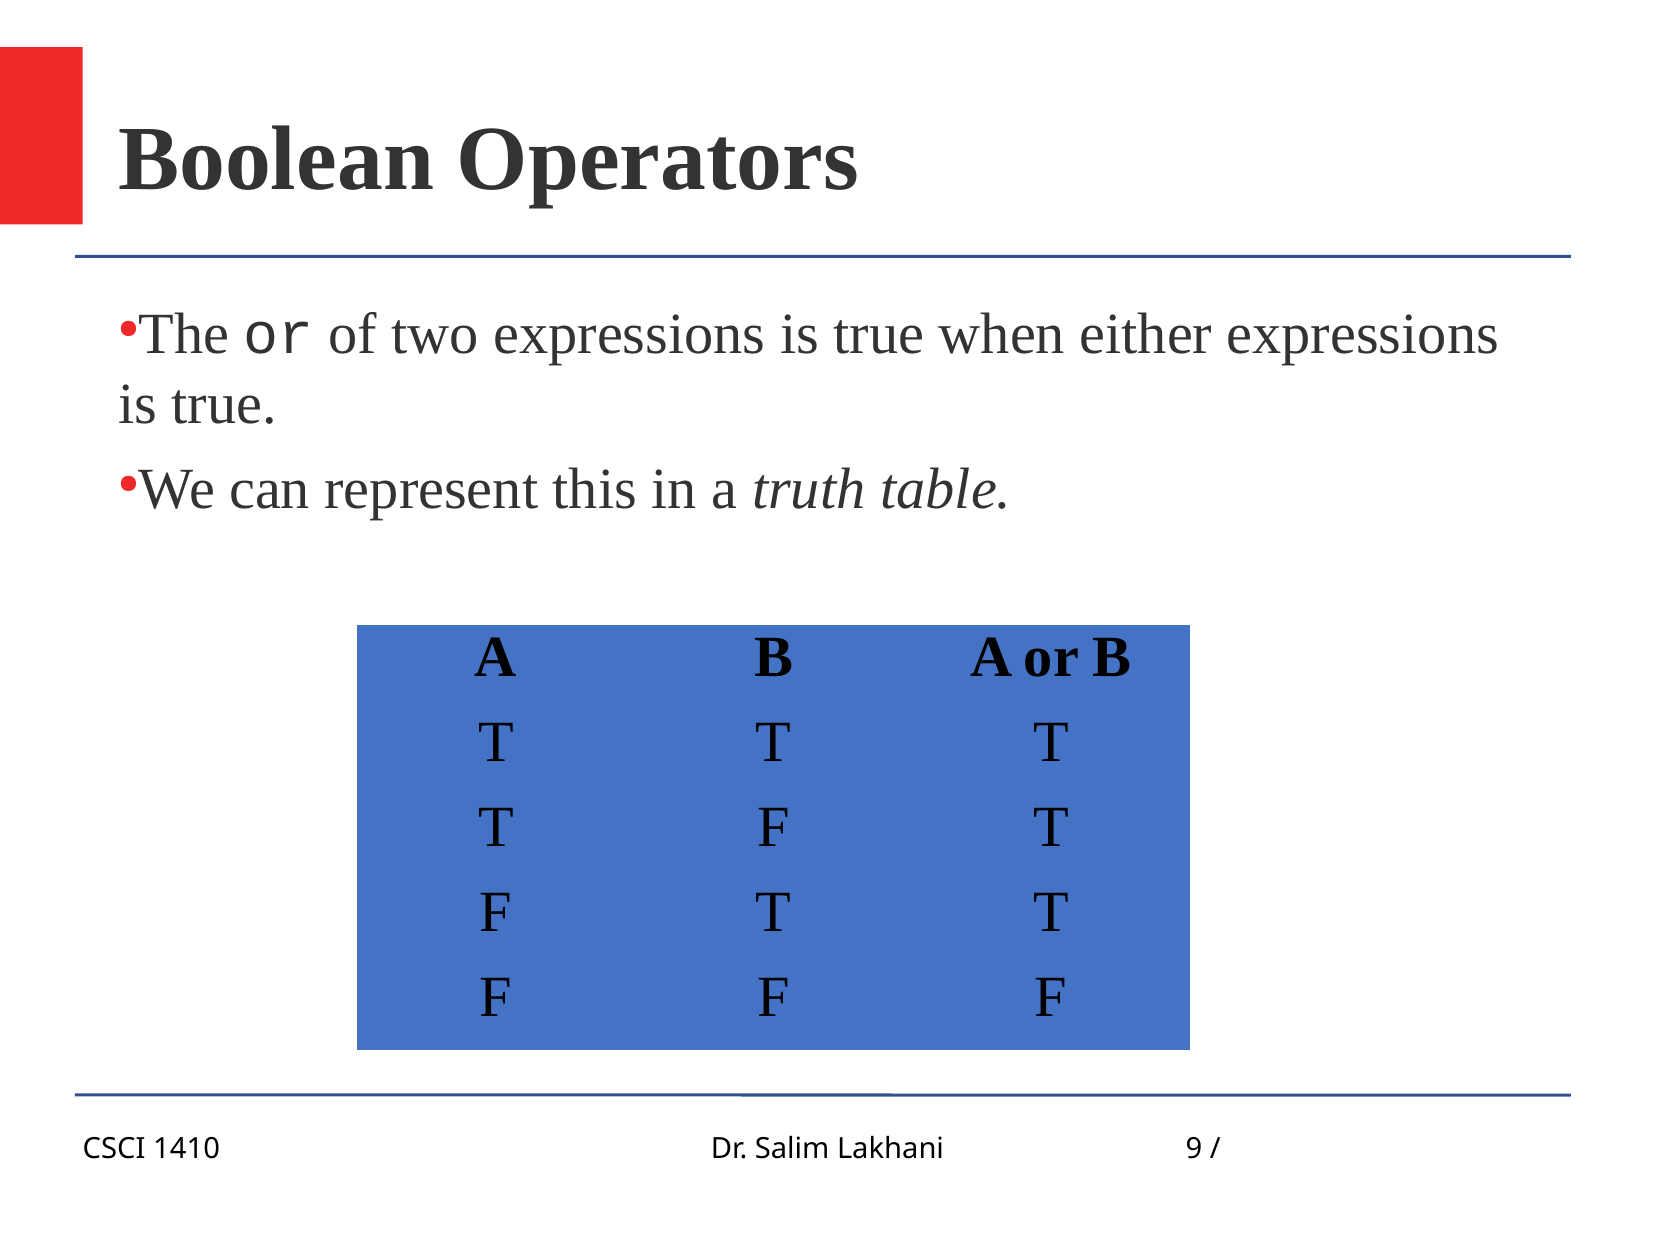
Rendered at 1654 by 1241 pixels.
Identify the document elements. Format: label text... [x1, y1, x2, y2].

table_header A or B [912, 625, 1190, 710]
table_cell T [912, 710, 1190, 795]
table_cell T [635, 880, 912, 965]
list The or of two expressions is true when either expressions is true. We can represent this in a truth table. [118, 295, 1536, 1080]
table_cell T [357, 795, 635, 880]
table_cell F [635, 965, 912, 1050]
text_box Dr. Salim Lakhani [565, 1129, 1090, 1216]
table_cell F [357, 965, 635, 1050]
table_cell T [912, 795, 1190, 880]
title Boolean Operators [118, 49, 1571, 257]
table_cell F [912, 965, 1190, 1050]
table_cell F [357, 880, 635, 965]
table_cell T [912, 880, 1190, 965]
table_header B [635, 625, 912, 710]
text_box / [1185, 1129, 1571, 1216]
text_box CSCI 1410 [82, 1129, 468, 1216]
table_cell T [635, 710, 912, 795]
table_cell F [635, 795, 912, 880]
table_cell T [357, 710, 635, 795]
table_header A [357, 625, 635, 710]
